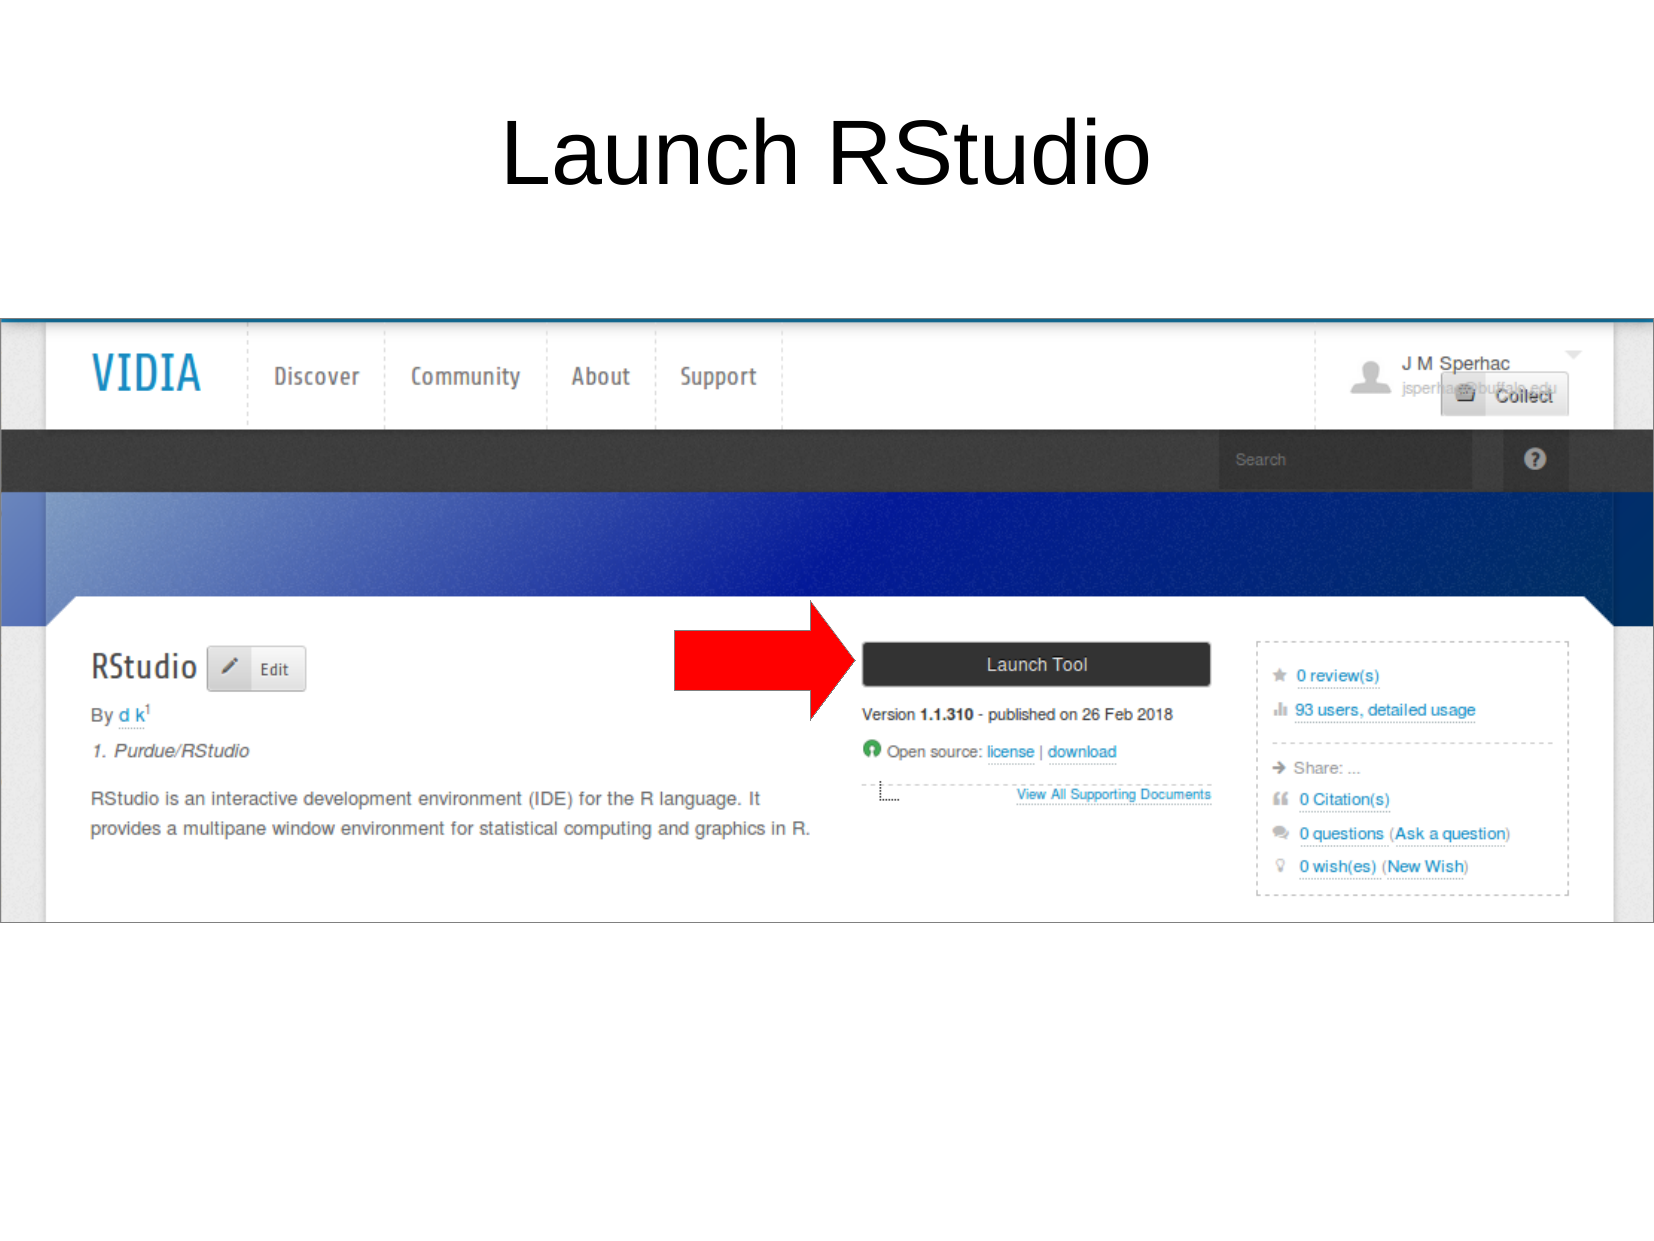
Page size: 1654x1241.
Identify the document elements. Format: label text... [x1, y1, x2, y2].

picture [0, 318, 1654, 923]
title Launch RStudio [82, 49, 1571, 257]
text_box [674, 600, 856, 721]
